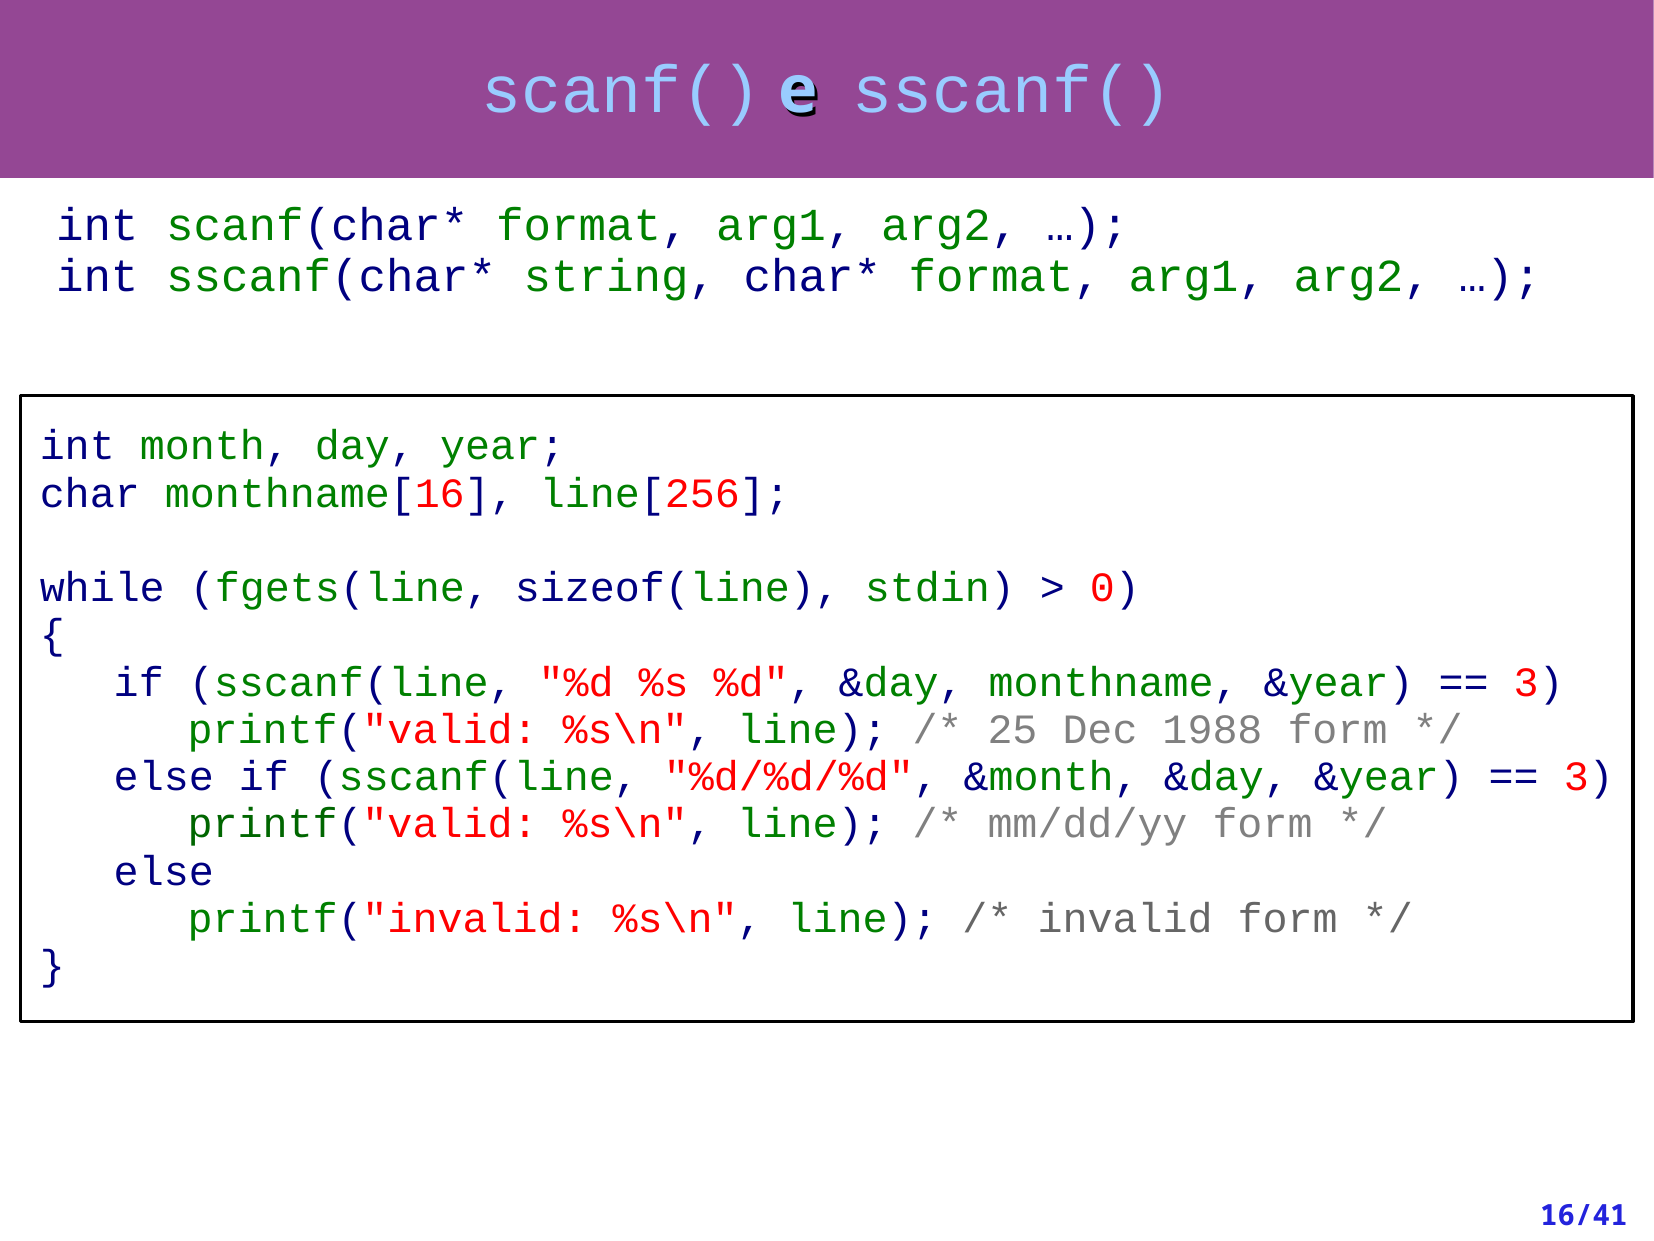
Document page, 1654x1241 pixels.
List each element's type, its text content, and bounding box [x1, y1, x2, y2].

text_box int scanf(char* format, arg1, arg2, …); int sscanf(char* string, char* format, arg1, arg2, …); [41, 194, 1636, 343]
title scanf() e sscanf() [82, 0, 1571, 176]
text_box int month, day, year; char monthname[16], line[256]; while (fgets(line, sizeof(line), stdin) > 0) { if (sscanf(line, "%d %s %d", &day, monthname, &year) == 3) printf("valid: %s\n", line); /* 25 Dec 1988 form */ else if (sscanf(line, "%d/%d/%d", &month, &day, &year) == 3) printf("valid: %s\n", line); /* mm/dd/yy form */ else printf("invalid: %s\n", line); /* invalid form */ } [20, 395, 1633, 1022]
